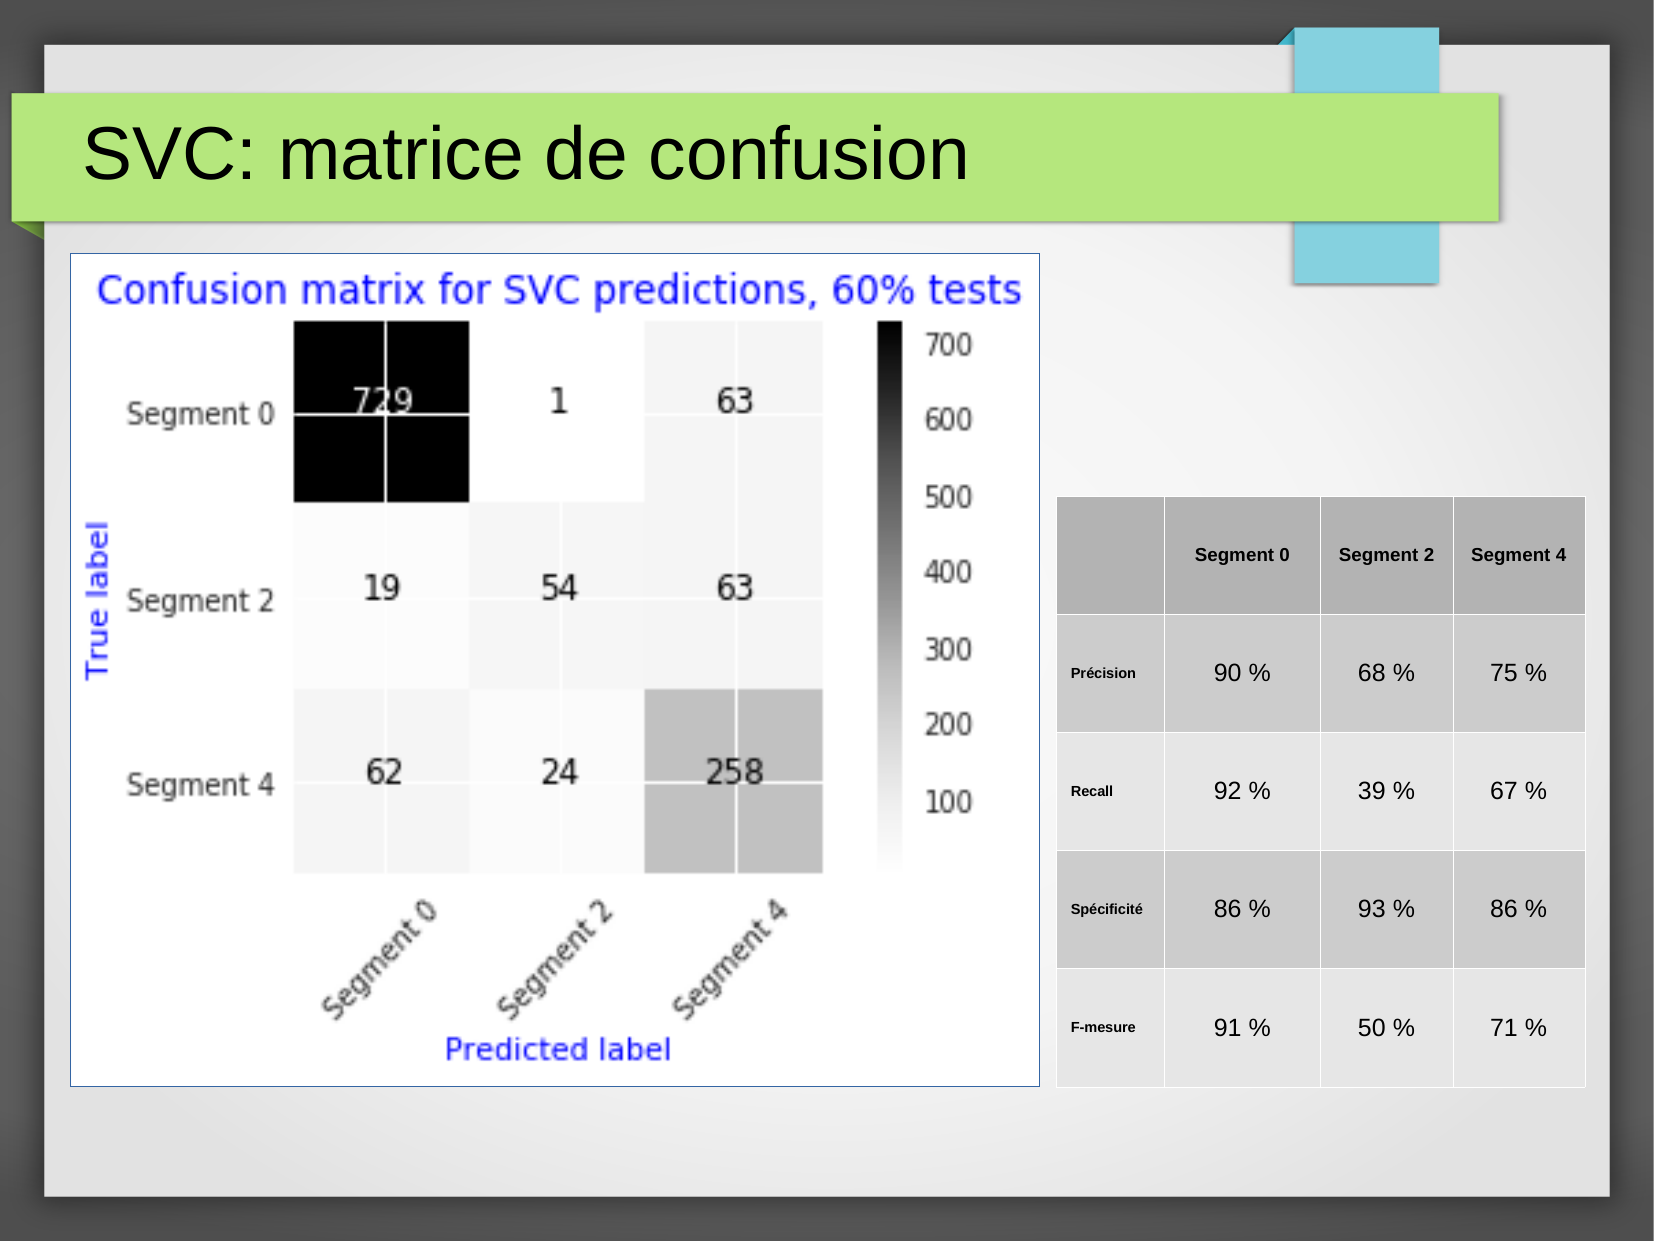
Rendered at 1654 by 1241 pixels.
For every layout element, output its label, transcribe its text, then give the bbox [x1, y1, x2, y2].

table_cell Spécificité [1057, 851, 1164, 968]
table_cell 39 % [1321, 733, 1453, 850]
table_cell Précision [1057, 615, 1164, 732]
table_cell 92 % [1165, 733, 1320, 850]
table_cell 75 % [1454, 615, 1585, 732]
table_header Segment 2 [1321, 497, 1453, 614]
table_header Segment 4 [1454, 497, 1585, 614]
table_cell Recall [1057, 733, 1164, 850]
table_cell 93 % [1321, 851, 1453, 968]
table_cell F-mesure [1057, 969, 1164, 1087]
table_cell 71 % [1454, 969, 1585, 1087]
table_cell 91 % [1165, 969, 1320, 1087]
title SVC: matrice de confusion [82, 94, 1477, 213]
table_cell 68 % [1321, 615, 1453, 732]
table_header [1057, 497, 1164, 614]
table_cell 86 % [1165, 851, 1320, 968]
table_header Segment 0 [1165, 497, 1320, 614]
table_cell 67 % [1454, 733, 1585, 850]
table_cell 50 % [1321, 969, 1453, 1087]
table_cell 90 % [1165, 615, 1320, 732]
picture [0, 0, 1654, 1241]
table_cell 86 % [1454, 851, 1585, 968]
